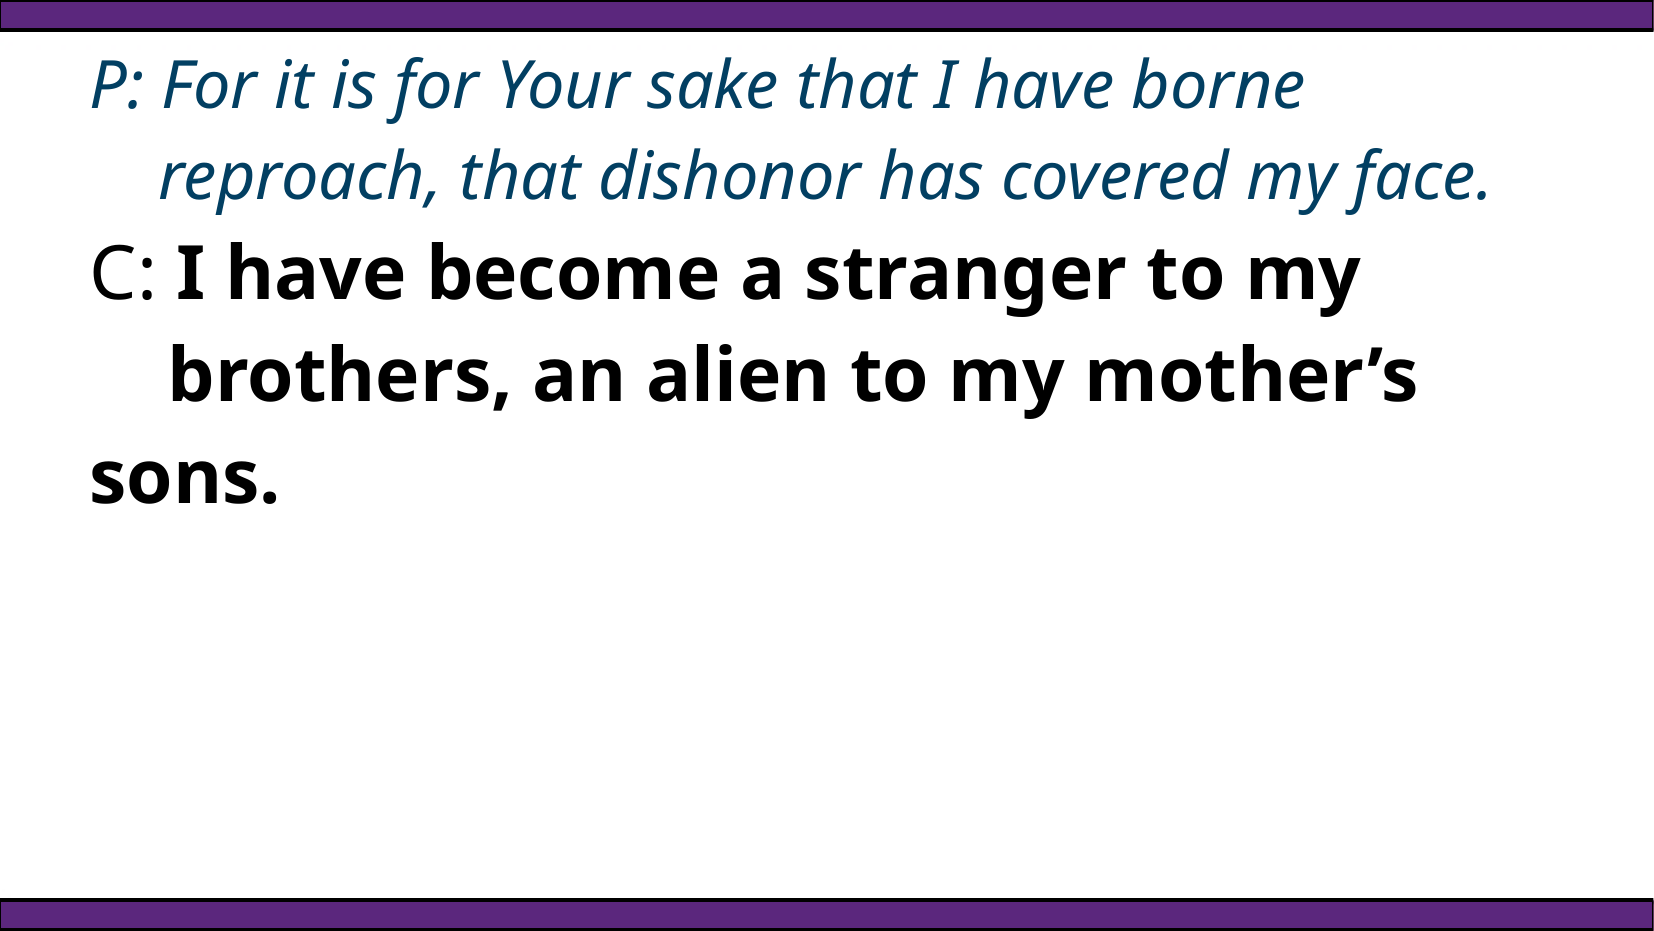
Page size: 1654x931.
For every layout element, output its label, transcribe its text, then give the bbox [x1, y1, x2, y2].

text_box P: For it is for Your sake that I have borne reproach, that dishonor has covered my face. C: I have become a stranger to my brothers, an alien to my mother’s sons. [75, 30, 1591, 422]
picture [0, 31, 1654, 900]
text_box [0, 0, 1654, 31]
text_box [0, 900, 1654, 931]
